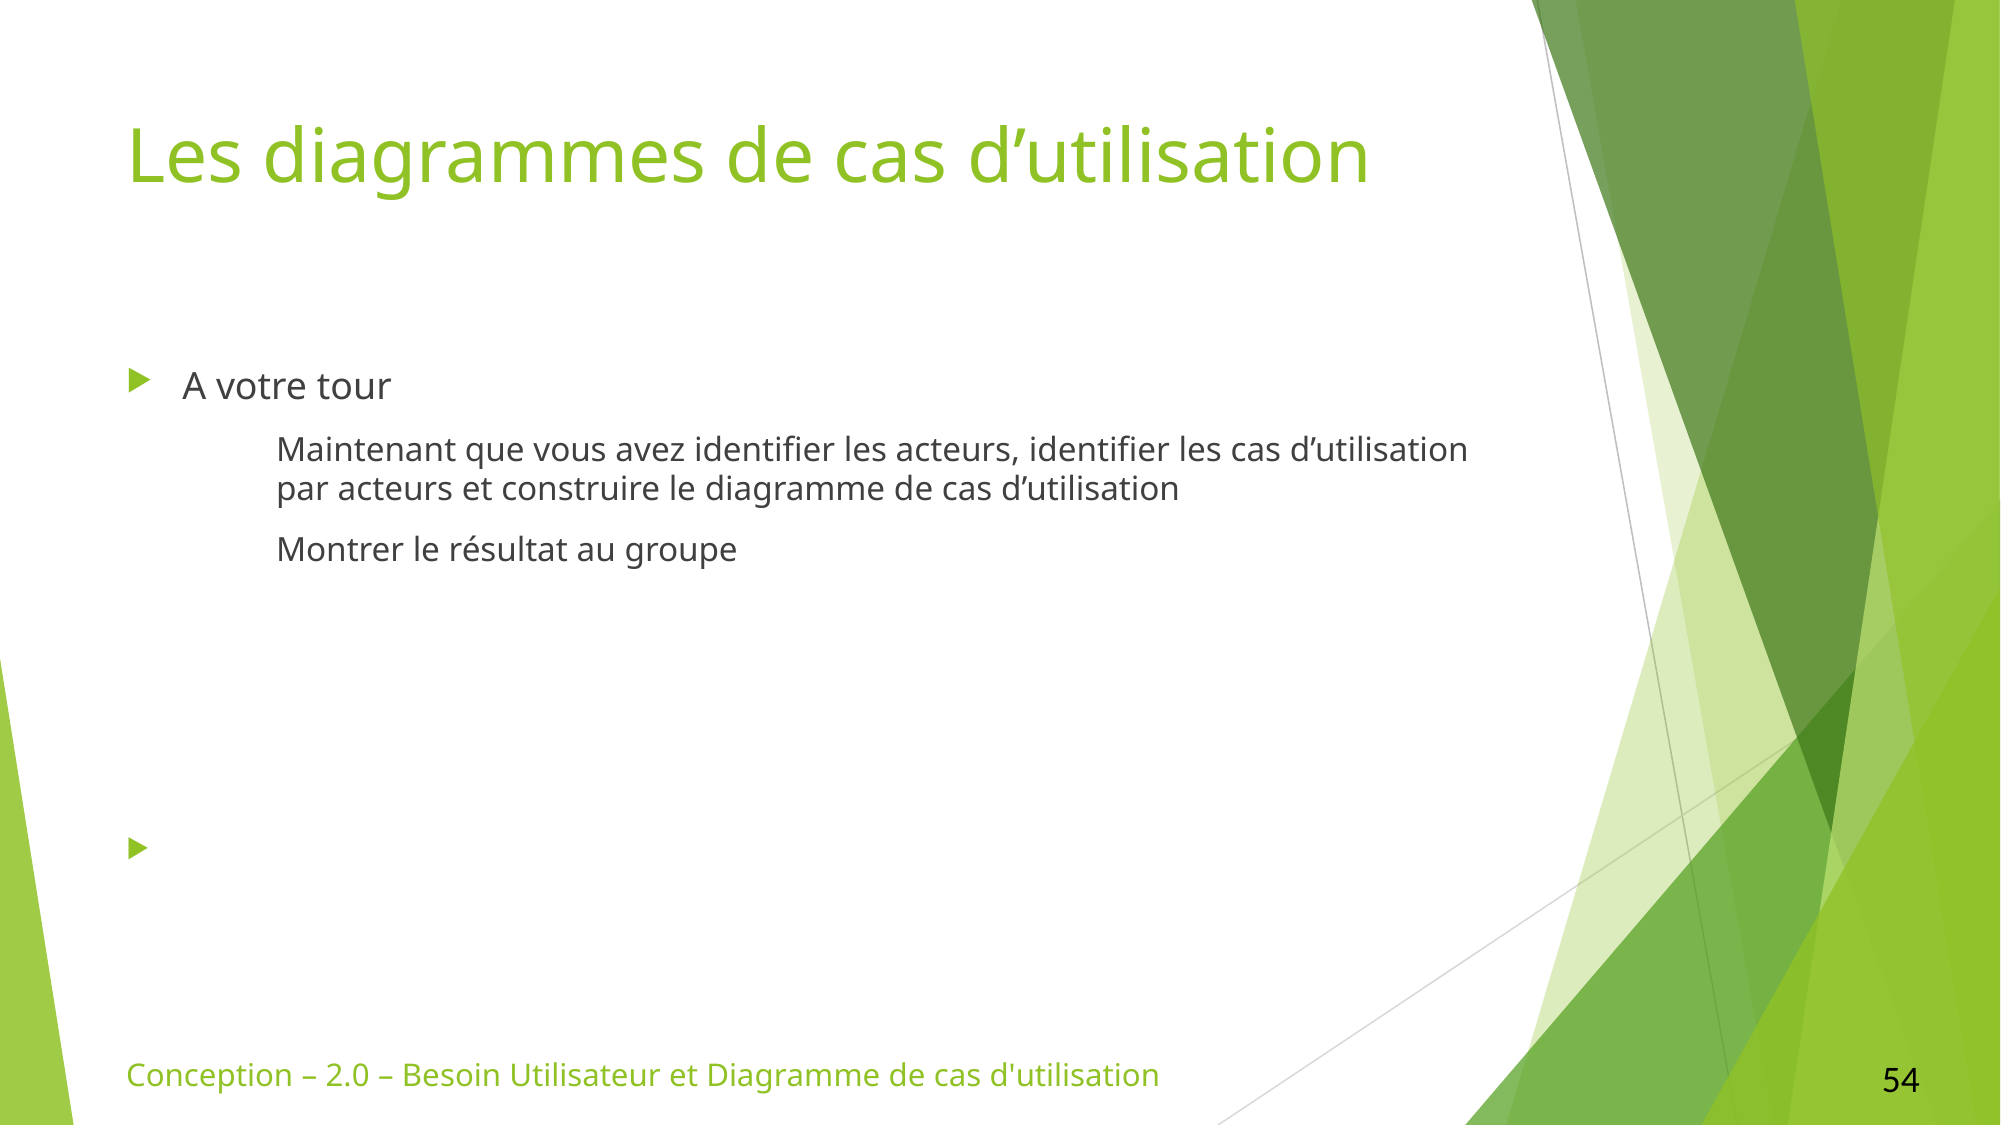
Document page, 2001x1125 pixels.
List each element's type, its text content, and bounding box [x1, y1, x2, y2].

title Les diagrammes de cas d’utilisation [111, 99, 1522, 317]
text_box Conception – 2.0 – Besoin Utilisateur et Diagramme de cas d'utilisation [111, 1047, 1210, 1109]
list A votre tour Maintenant que vous avez identifier les acteurs, identifier les cas d’utilisation par acteurs et construire le diagramme de cas d’utilisation Montrer le résultat au groupe [111, 354, 1522, 992]
text_box [1866, 1047, 1979, 1108]
